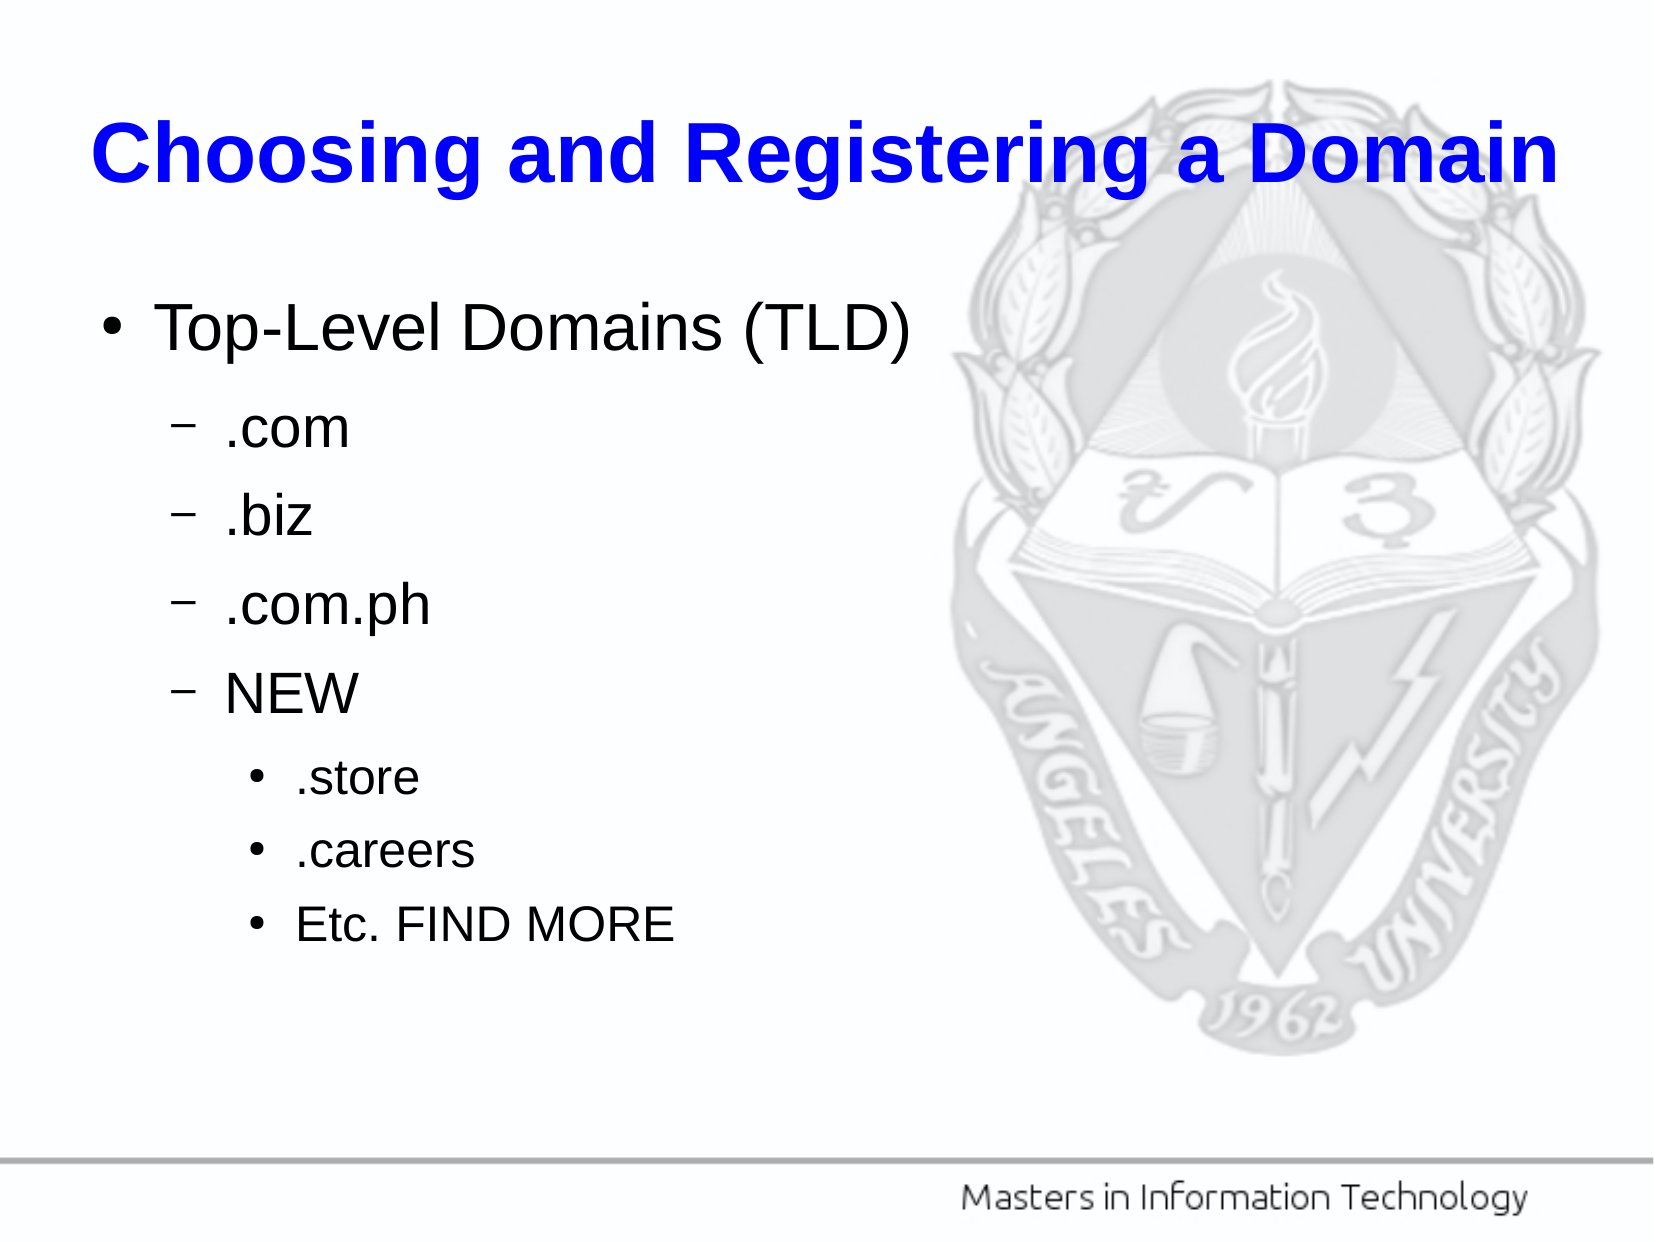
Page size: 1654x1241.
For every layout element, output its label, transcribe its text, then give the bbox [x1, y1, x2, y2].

list Top-Level Domains (TLD) .com .biz .com.ph NEW .store .careers Etc. FIND MORE [82, 290, 1571, 1010]
picture [0, 0, 1654, 1241]
title Choosing and Registering a Domain [82, 49, 1571, 257]
